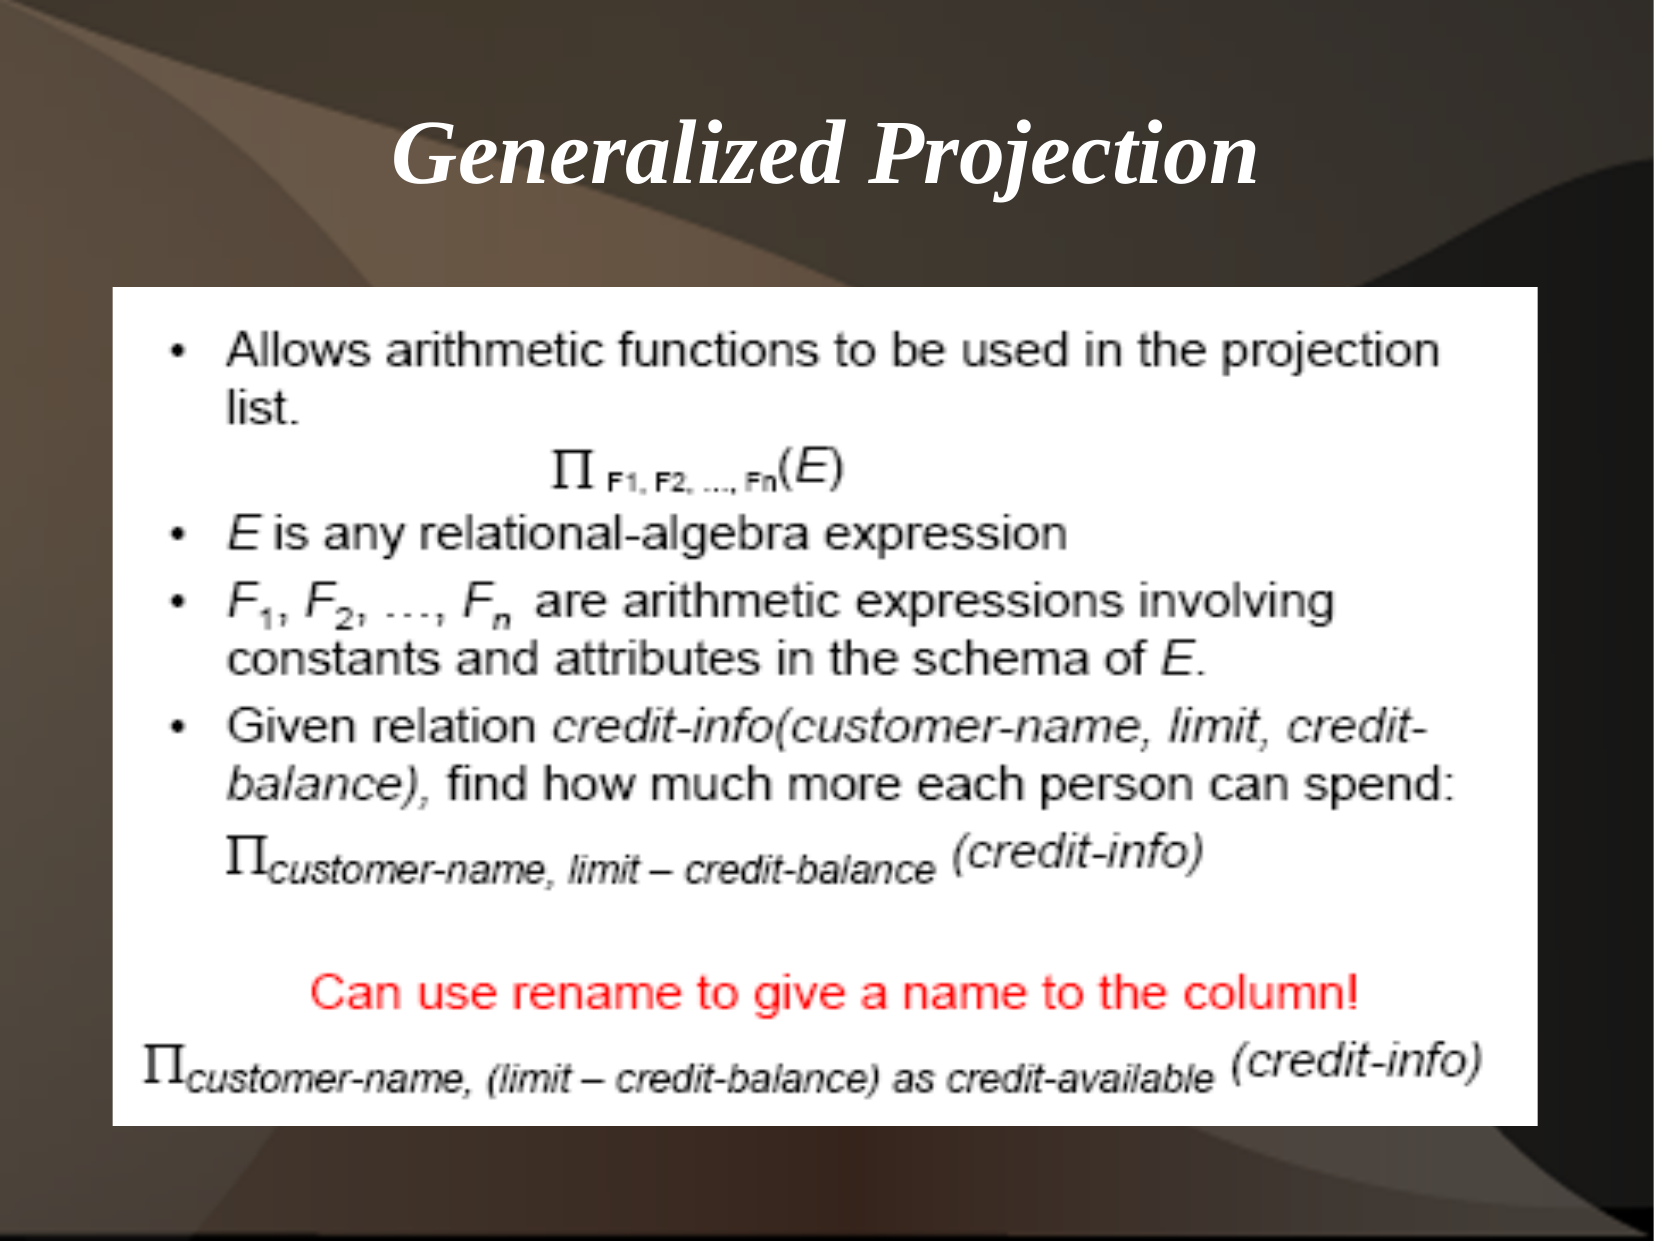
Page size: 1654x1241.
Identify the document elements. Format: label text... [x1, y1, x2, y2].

picture [0, 0, 1654, 1241]
title Generalized Projection [82, 56, 1571, 250]
